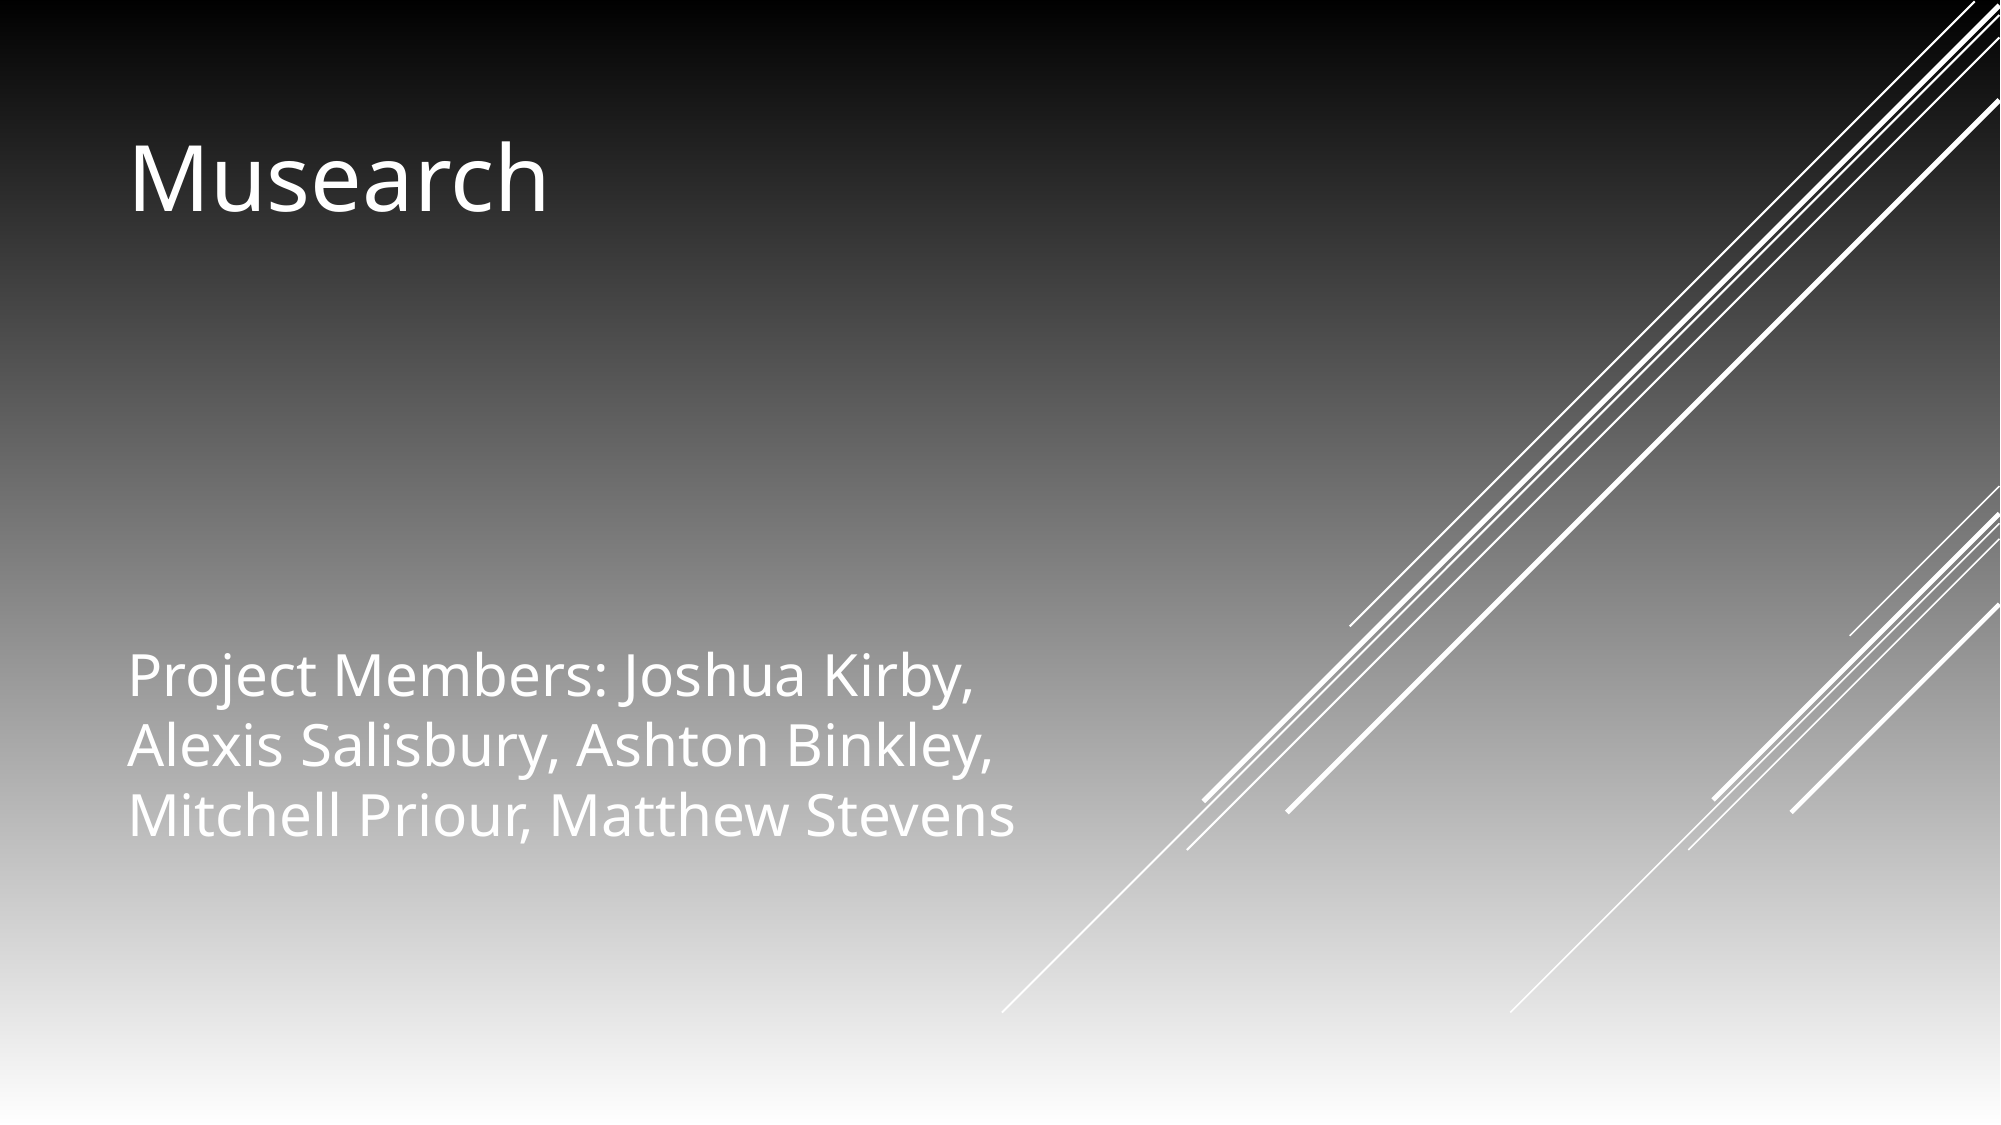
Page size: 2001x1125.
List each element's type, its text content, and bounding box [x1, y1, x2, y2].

subtitle Project Members: Joshua Kirby, Alexis Salisbury, Ashton Binkley, Mitchell Priour, Matthew Stevens [112, 630, 1163, 950]
title Musearch [112, 112, 1425, 600]
